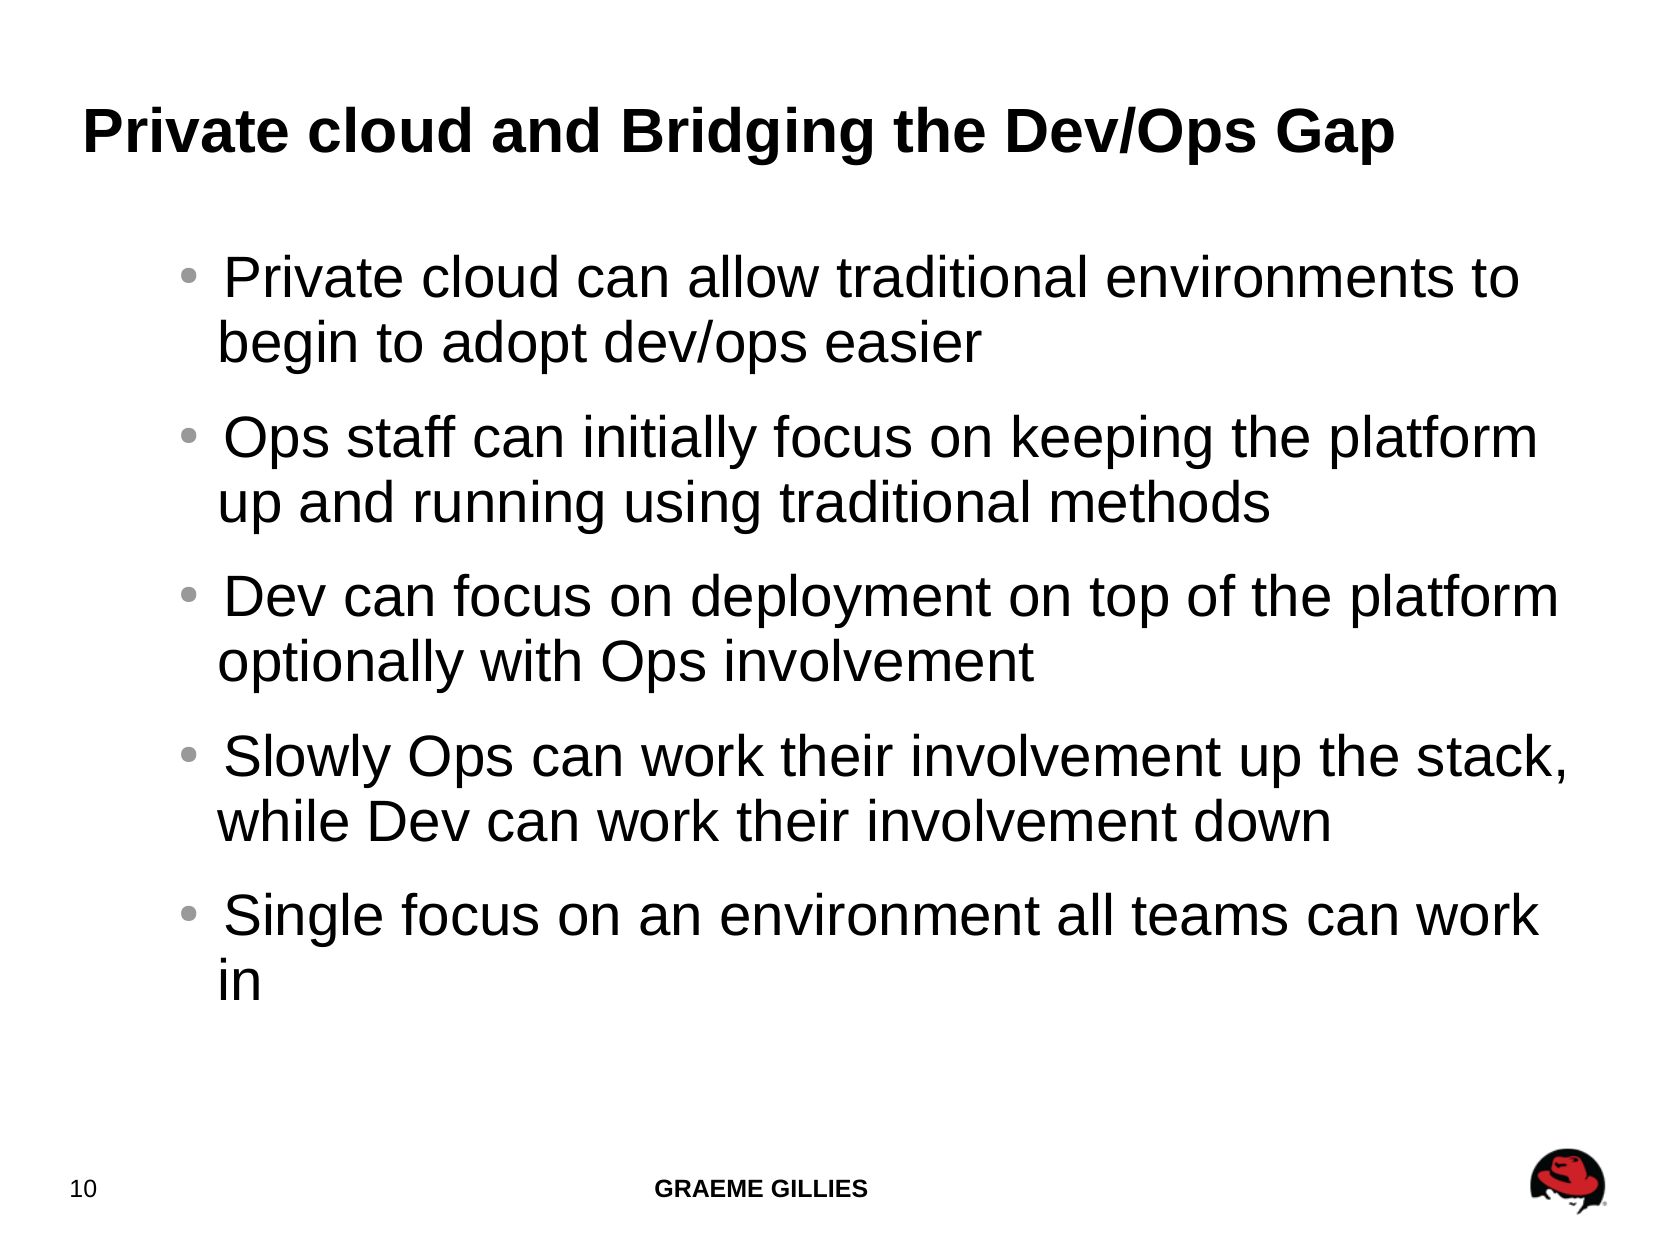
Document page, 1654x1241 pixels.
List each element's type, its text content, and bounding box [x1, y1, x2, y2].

picture [1529, 1146, 1613, 1224]
list Private cloud can allow traditional environments to begin to adopt dev/ops easier Ops staff can initially focus on keeping the platform up and running using traditional methods Dev can focus on deployment on top of the platform optionally with Ops involvement Slowly Ops can work their involvement up the stack, while Dev can work their involvement down Single focus on an environment all teams can work in [86, 244, 1576, 1039]
title Private cloud and Bridging the Dev/Ops Gap [82, 37, 1571, 226]
